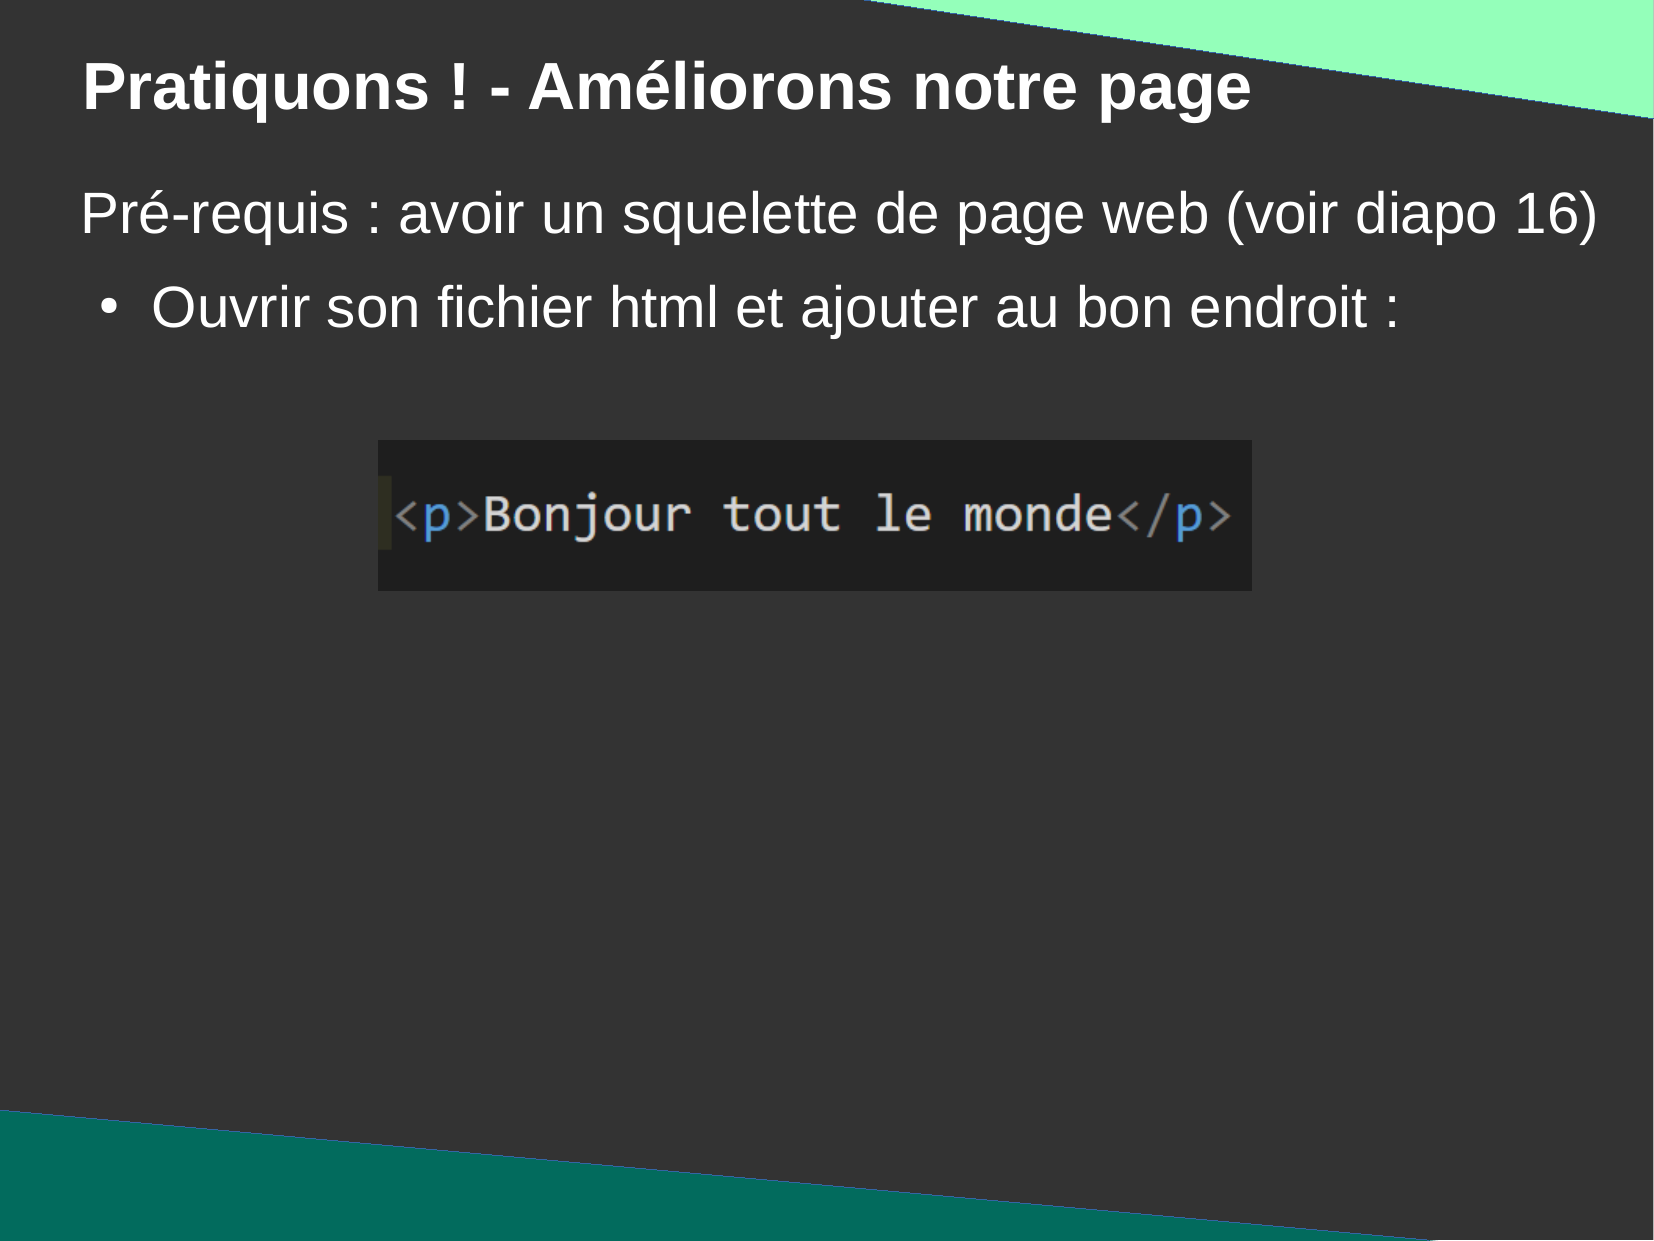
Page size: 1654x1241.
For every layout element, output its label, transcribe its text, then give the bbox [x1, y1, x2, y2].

title Pratiquons ! - Améliorons notre page [82, 49, 1571, 152]
text_box [864, 0, 1654, 119]
list Pré-requis : avoir un squelette de page web (voir diapo 16) Ouvrir son fichier html et ajouter au bon endroit : [80, 180, 1620, 675]
picture [378, 440, 1252, 591]
